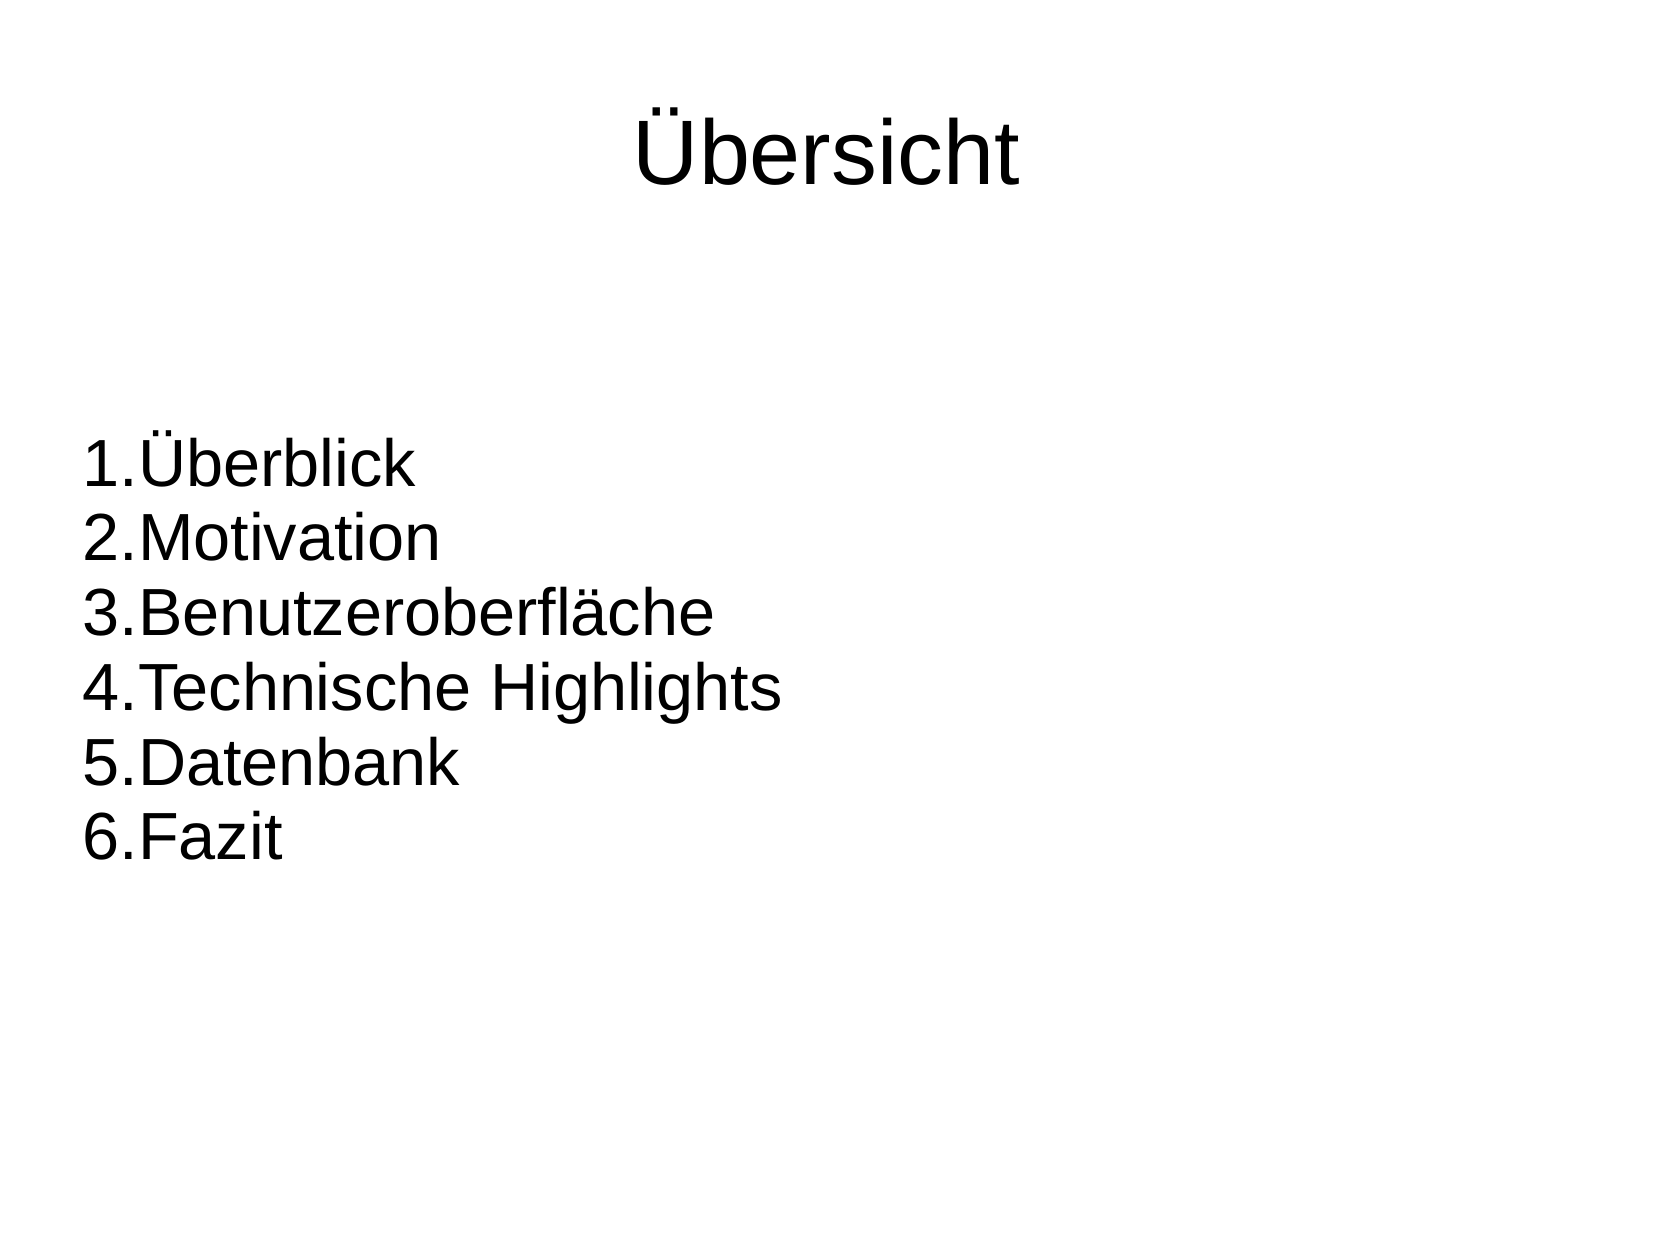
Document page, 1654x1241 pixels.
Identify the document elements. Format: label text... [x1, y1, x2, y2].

title Übersicht [82, 49, 1571, 257]
subtitle Überblick Motivation Benutzeroberfläche Technische Highlights Datenbank Fazit [82, 290, 1571, 1010]
